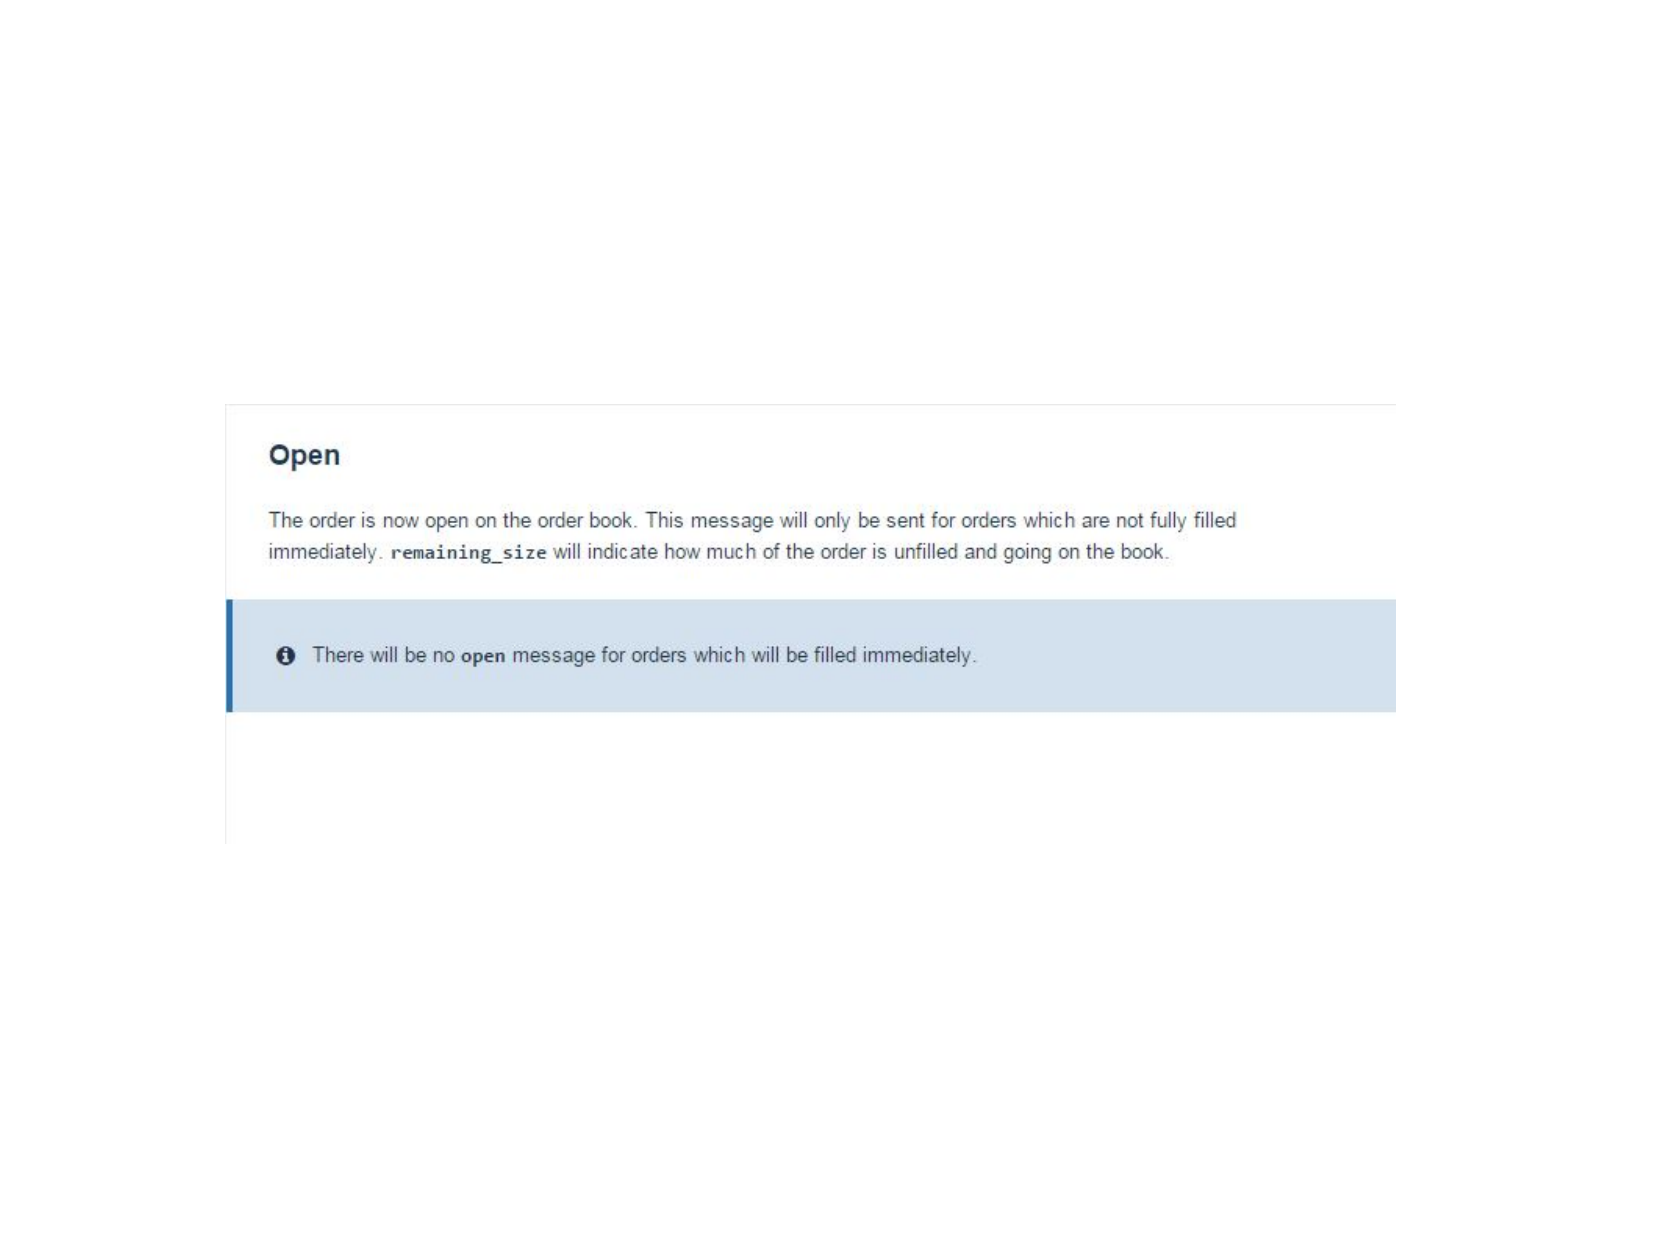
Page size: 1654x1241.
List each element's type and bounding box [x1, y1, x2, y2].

picture [225, 404, 1396, 844]
